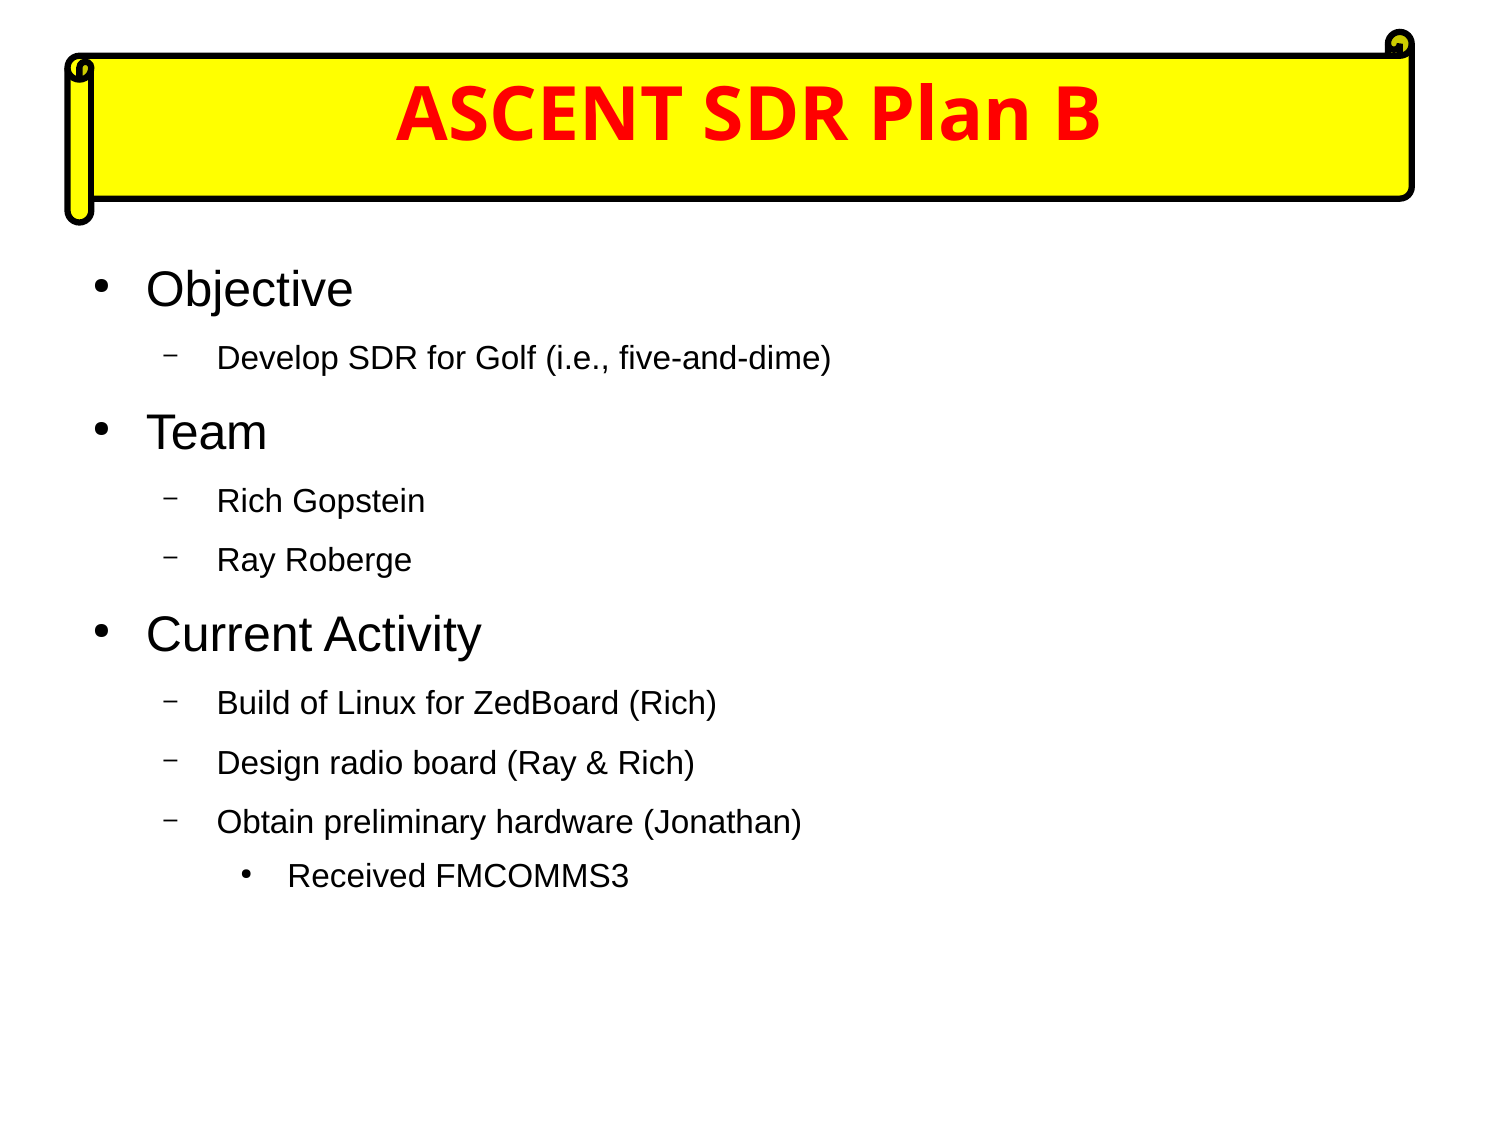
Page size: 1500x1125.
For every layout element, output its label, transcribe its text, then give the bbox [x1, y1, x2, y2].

text_box [67, 164, 1412, 223]
text_box ASCENT SDR Plan B [0, 58, 1500, 164]
list Objective Develop SDR for Golf (i.e., five-and-dime) Team Rich Gopstein Ray Roberge Current Activity Build of Linux for ZedBoard (Rich) Design radio board (Ray & Rich) Obtain preliminary hardware (Jonathan) Received FMCOMMS3 [75, 263, 1425, 916]
text_box [72, 31, 1412, 58]
